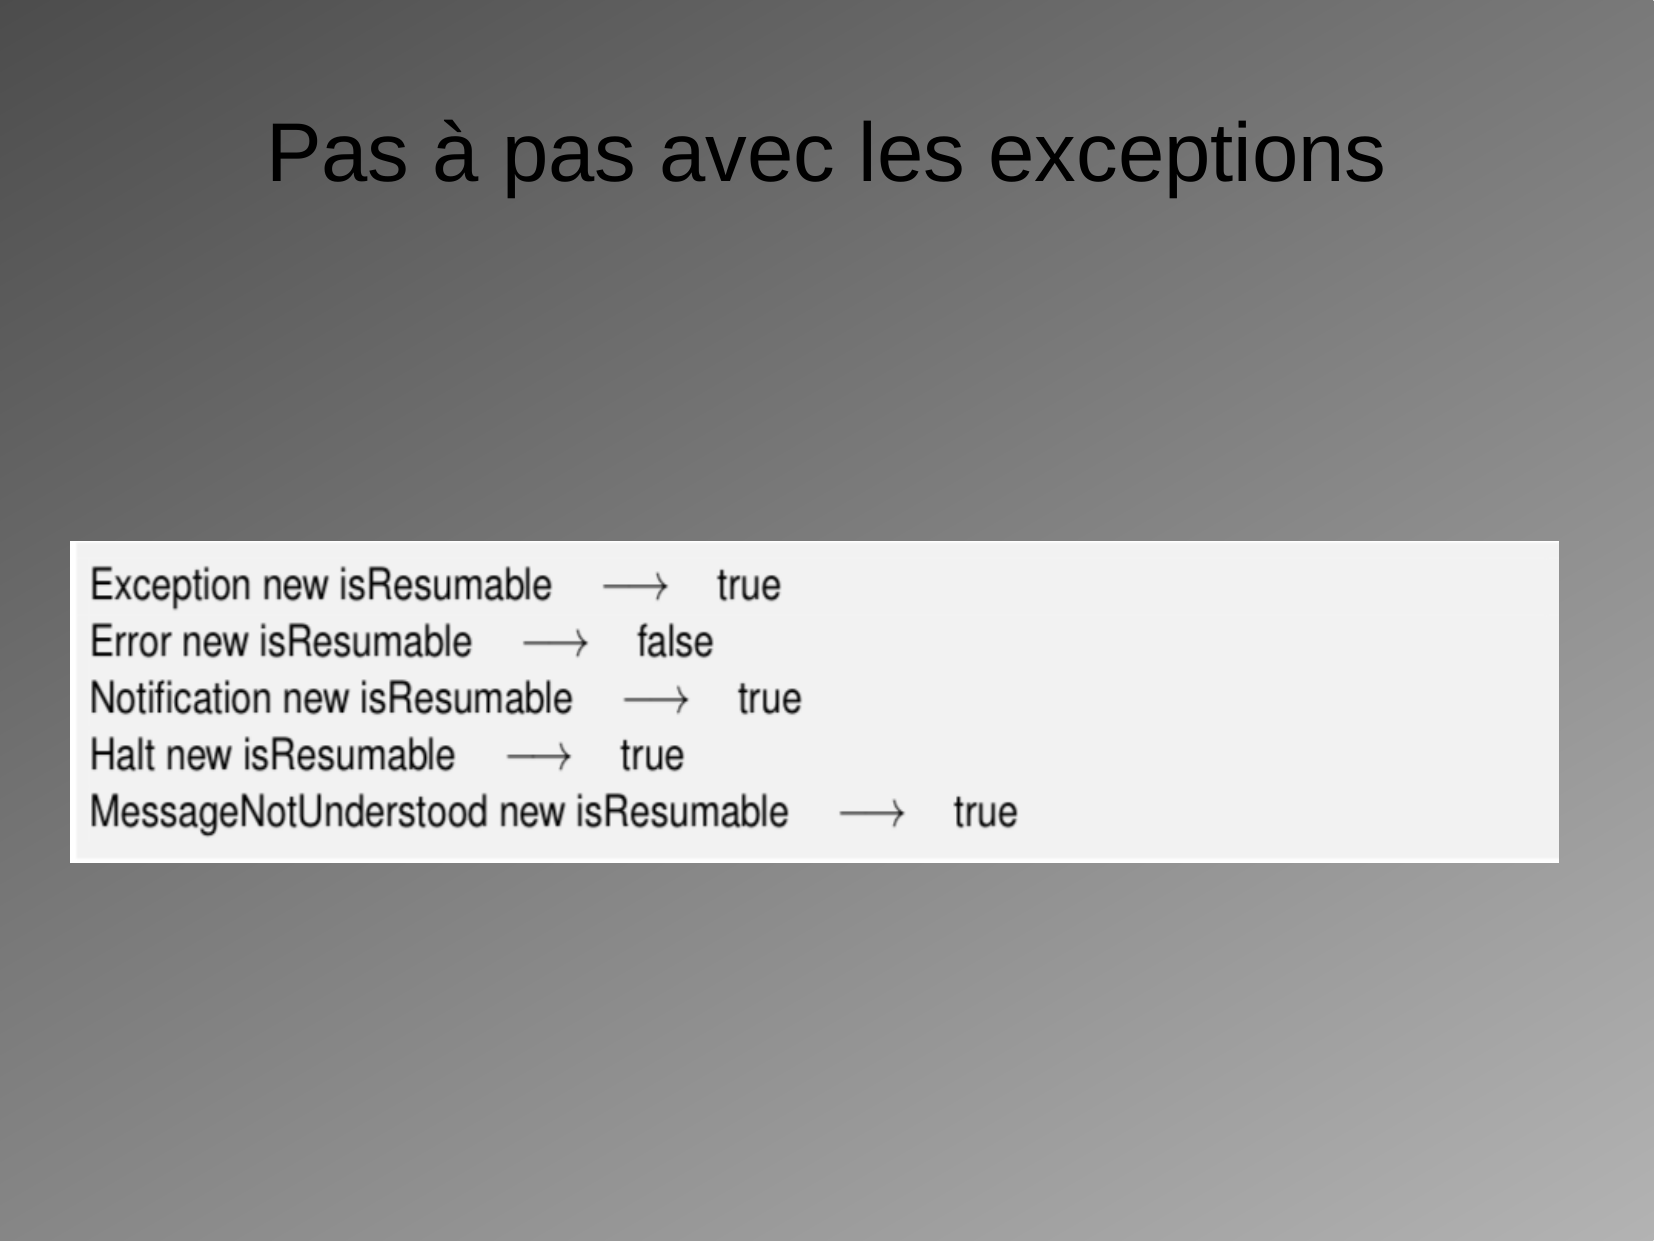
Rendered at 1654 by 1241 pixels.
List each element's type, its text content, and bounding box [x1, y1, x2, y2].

title Pas à pas avec les exceptions [82, 49, 1571, 257]
picture [70, 541, 1559, 863]
